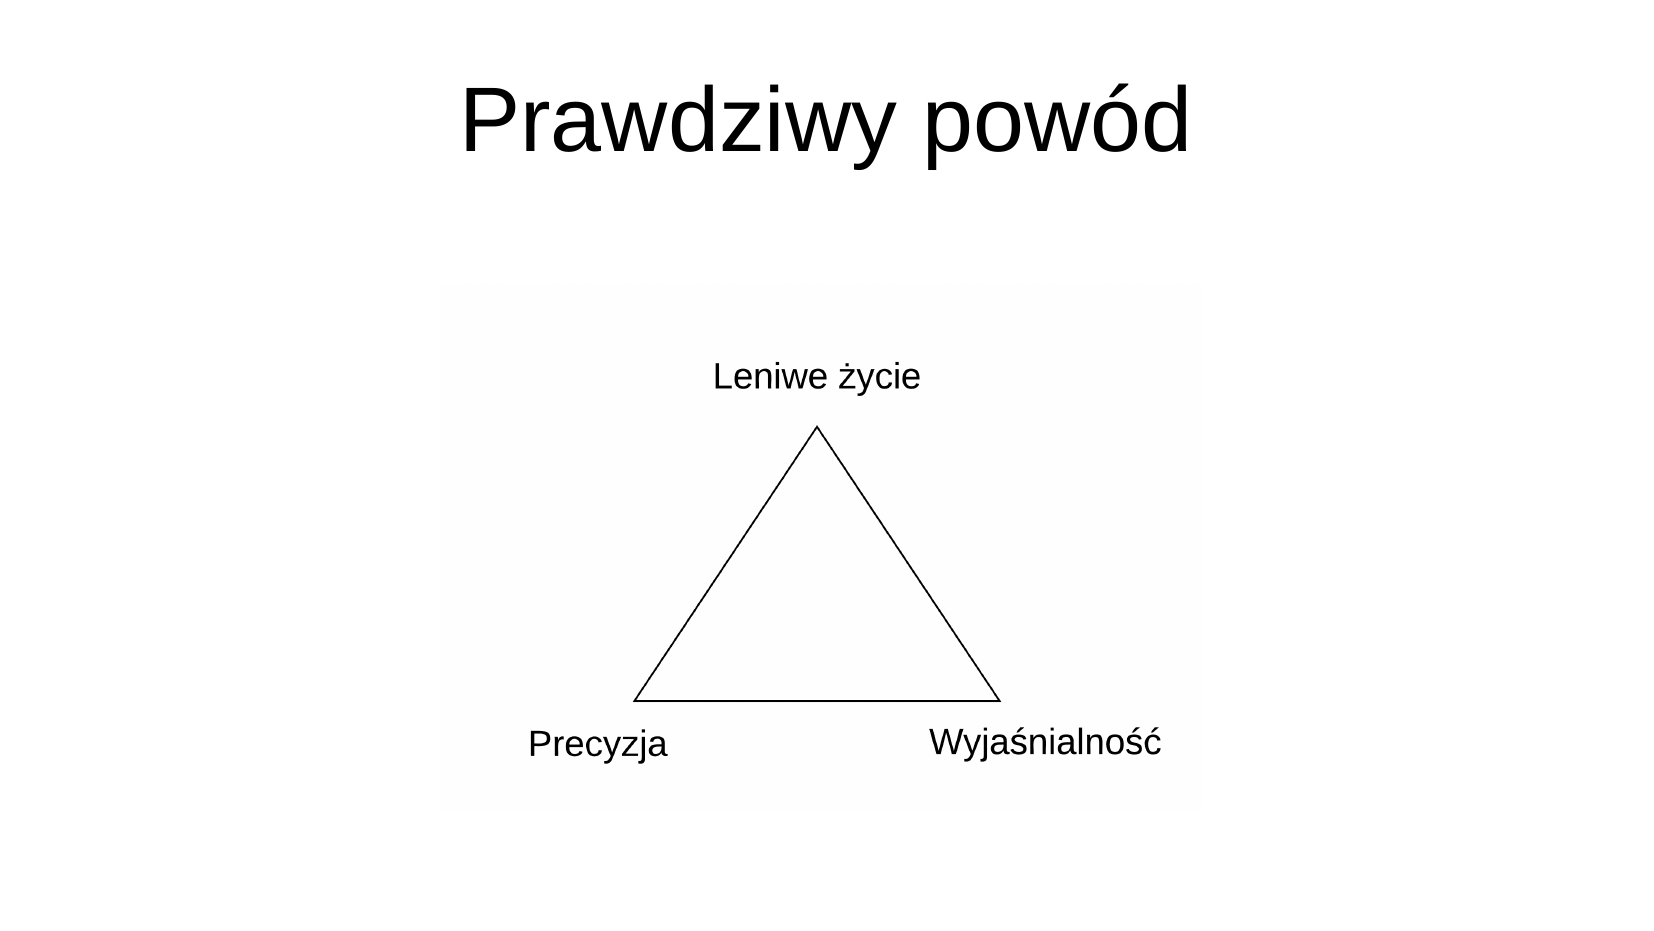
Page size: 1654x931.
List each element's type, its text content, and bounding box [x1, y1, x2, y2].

title Prawdziwy powód [82, 37, 1571, 193]
picture [440, 285, 1201, 811]
